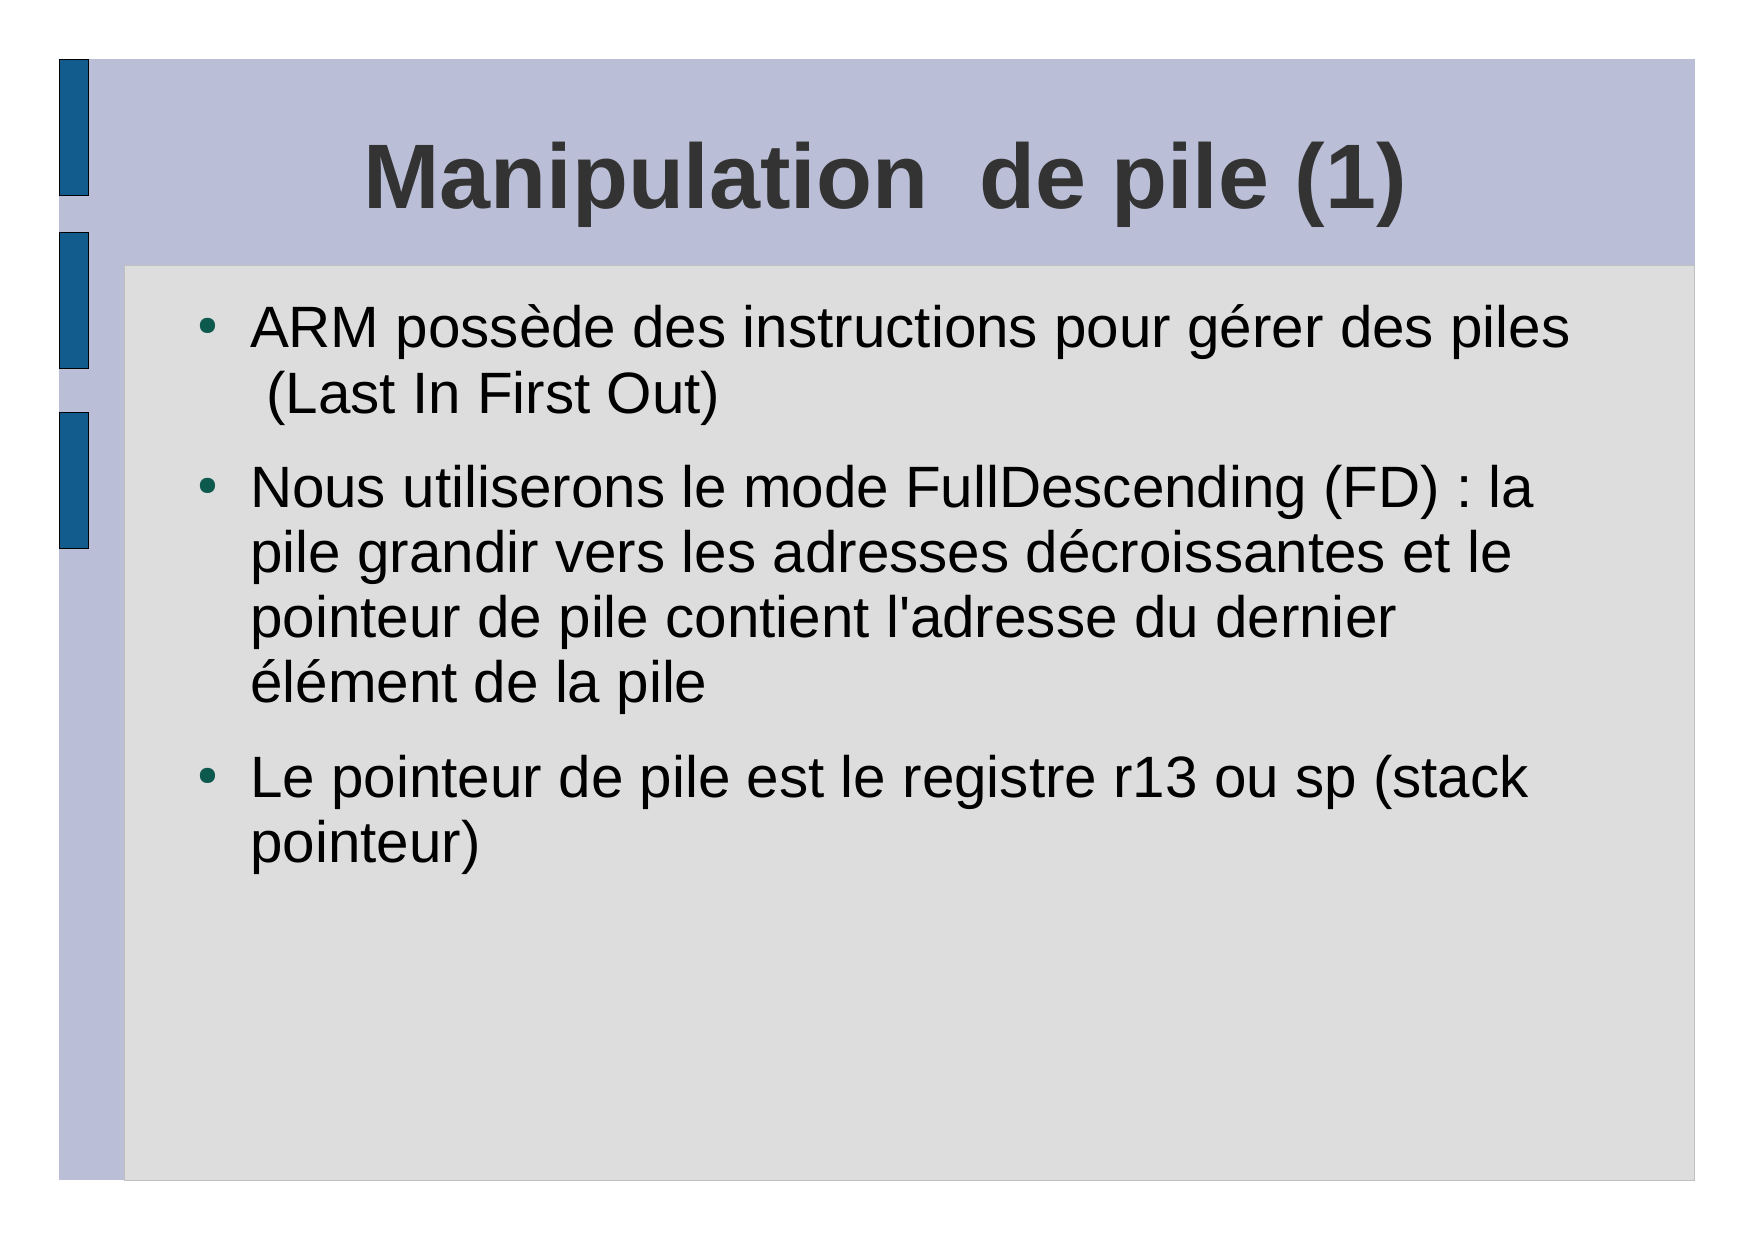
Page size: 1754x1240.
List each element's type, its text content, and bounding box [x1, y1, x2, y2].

list ARM possède des instructions pour gérer des piles (Last In First Out) Nous utiliserons le mode FullDescending (FD) : la pile grandir vers les adresses décroissantes et le pointeur de pile contient l'adresse du dernier élément de la pile Le pointeur de pile est le registre r13 ou sp (stack pointeur) [179, 295, 1577, 1093]
title Manipulation de pile (1) [118, 88, 1654, 266]
